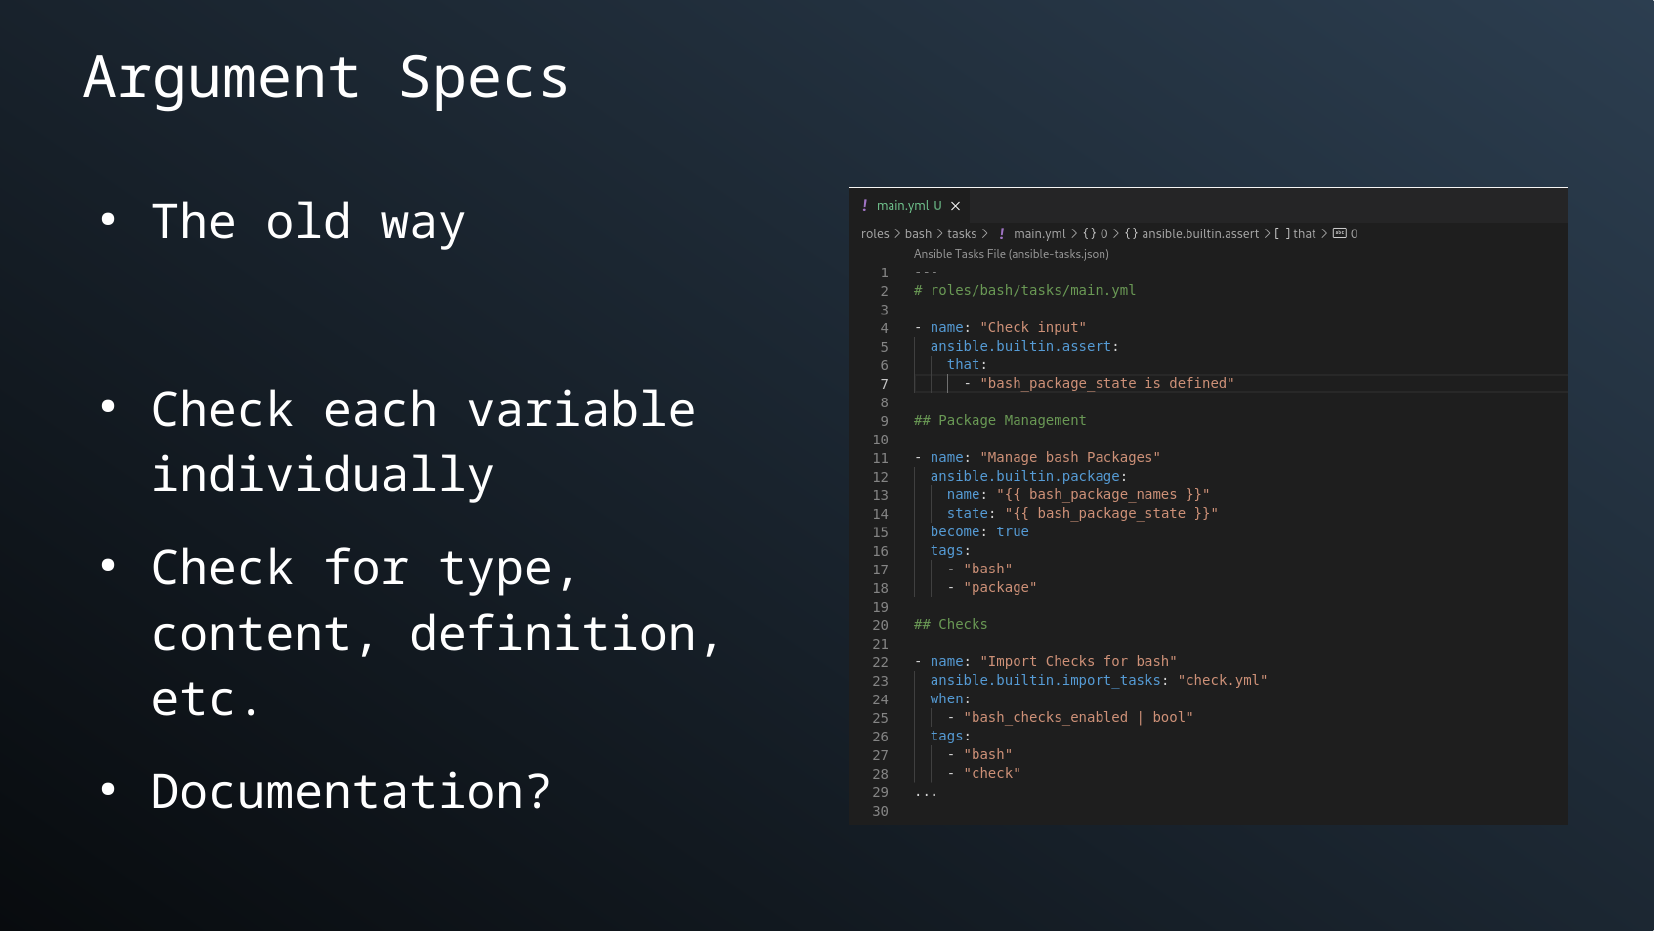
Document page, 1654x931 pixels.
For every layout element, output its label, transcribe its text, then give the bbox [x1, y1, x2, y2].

title Argument Specs [82, 37, 1388, 113]
list The old way Check each variable individually Check for type, content, definition, etc. Documentation? [82, 187, 809, 826]
picture [849, 187, 1568, 825]
